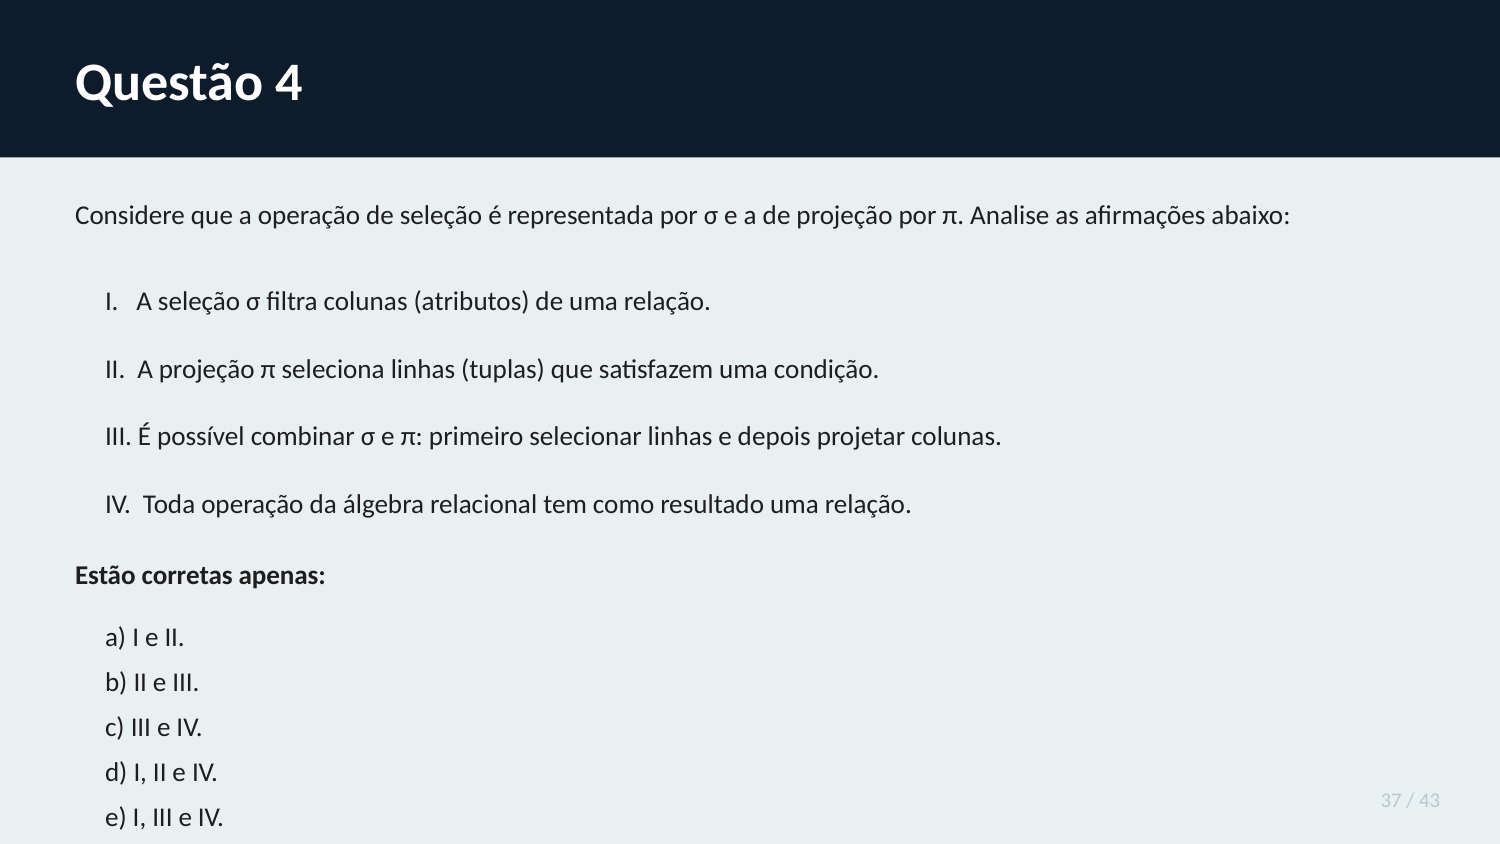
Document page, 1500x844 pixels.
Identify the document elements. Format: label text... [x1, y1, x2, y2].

text_box Considere que a operação de seleção é representada por σ e a de projeção por π. Analise as afirmações abaixo: [74, 180, 1425, 248]
text_box b) II e III. [104, 659, 1305, 701]
text_box I. A seleção σ filtra colunas (atributos) de uma relação. [104, 269, 1380, 330]
text_box Estão corretas apenas: [74, 547, 1425, 600]
text_box 37 / 43 [1274, 772, 1455, 825]
text_box [0, 0, 1500, 158]
text_box Questão 4 [74, 22, 1425, 135]
text_box d) I, II e IV. [104, 749, 1305, 791]
text_box a) I e II. [104, 614, 1305, 656]
text_box e) I, III e IV. [104, 794, 1305, 836]
text_box IV. Toda operação da álgebra relacional tem como resultado uma relação. [104, 472, 1380, 533]
text_box III. É possível combinar σ e π: primeiro selecionar linhas e depois projetar colunas. [104, 404, 1380, 465]
text_box c) III e IV. [104, 704, 1305, 746]
text_box II. A projeção π seleciona linhas (tuplas) que satisfazem uma condição. [104, 337, 1380, 398]
